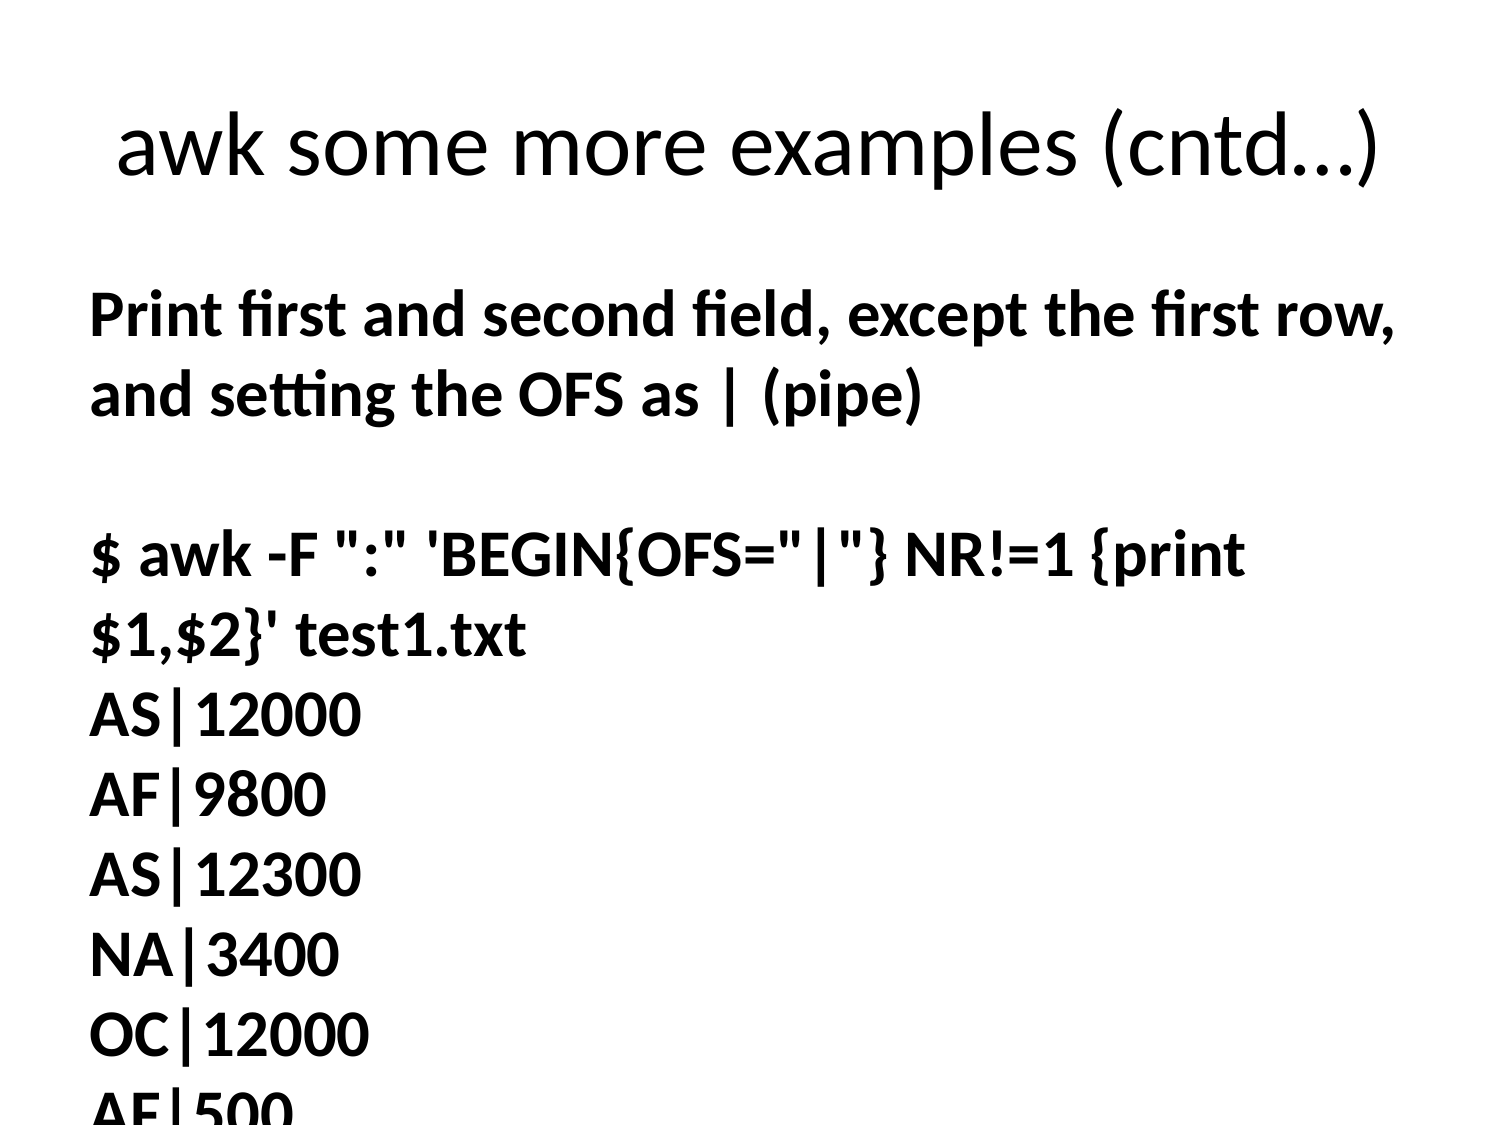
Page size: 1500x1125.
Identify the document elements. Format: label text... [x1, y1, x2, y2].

text_box awk some more examples (cntd…) [75, 45, 1425, 233]
text_box Print first and second field, except the first row, and setting the OFS as | (pipe) $ awk -F ":" 'BEGIN{OFS="|"} NR!=1 {print $1,$2}' test1.txt AS|12000 AF|9800 AS|12300 NA|3400 OC|12000 AF|500 AS|1000 [74, 262, 1463, 1005]
